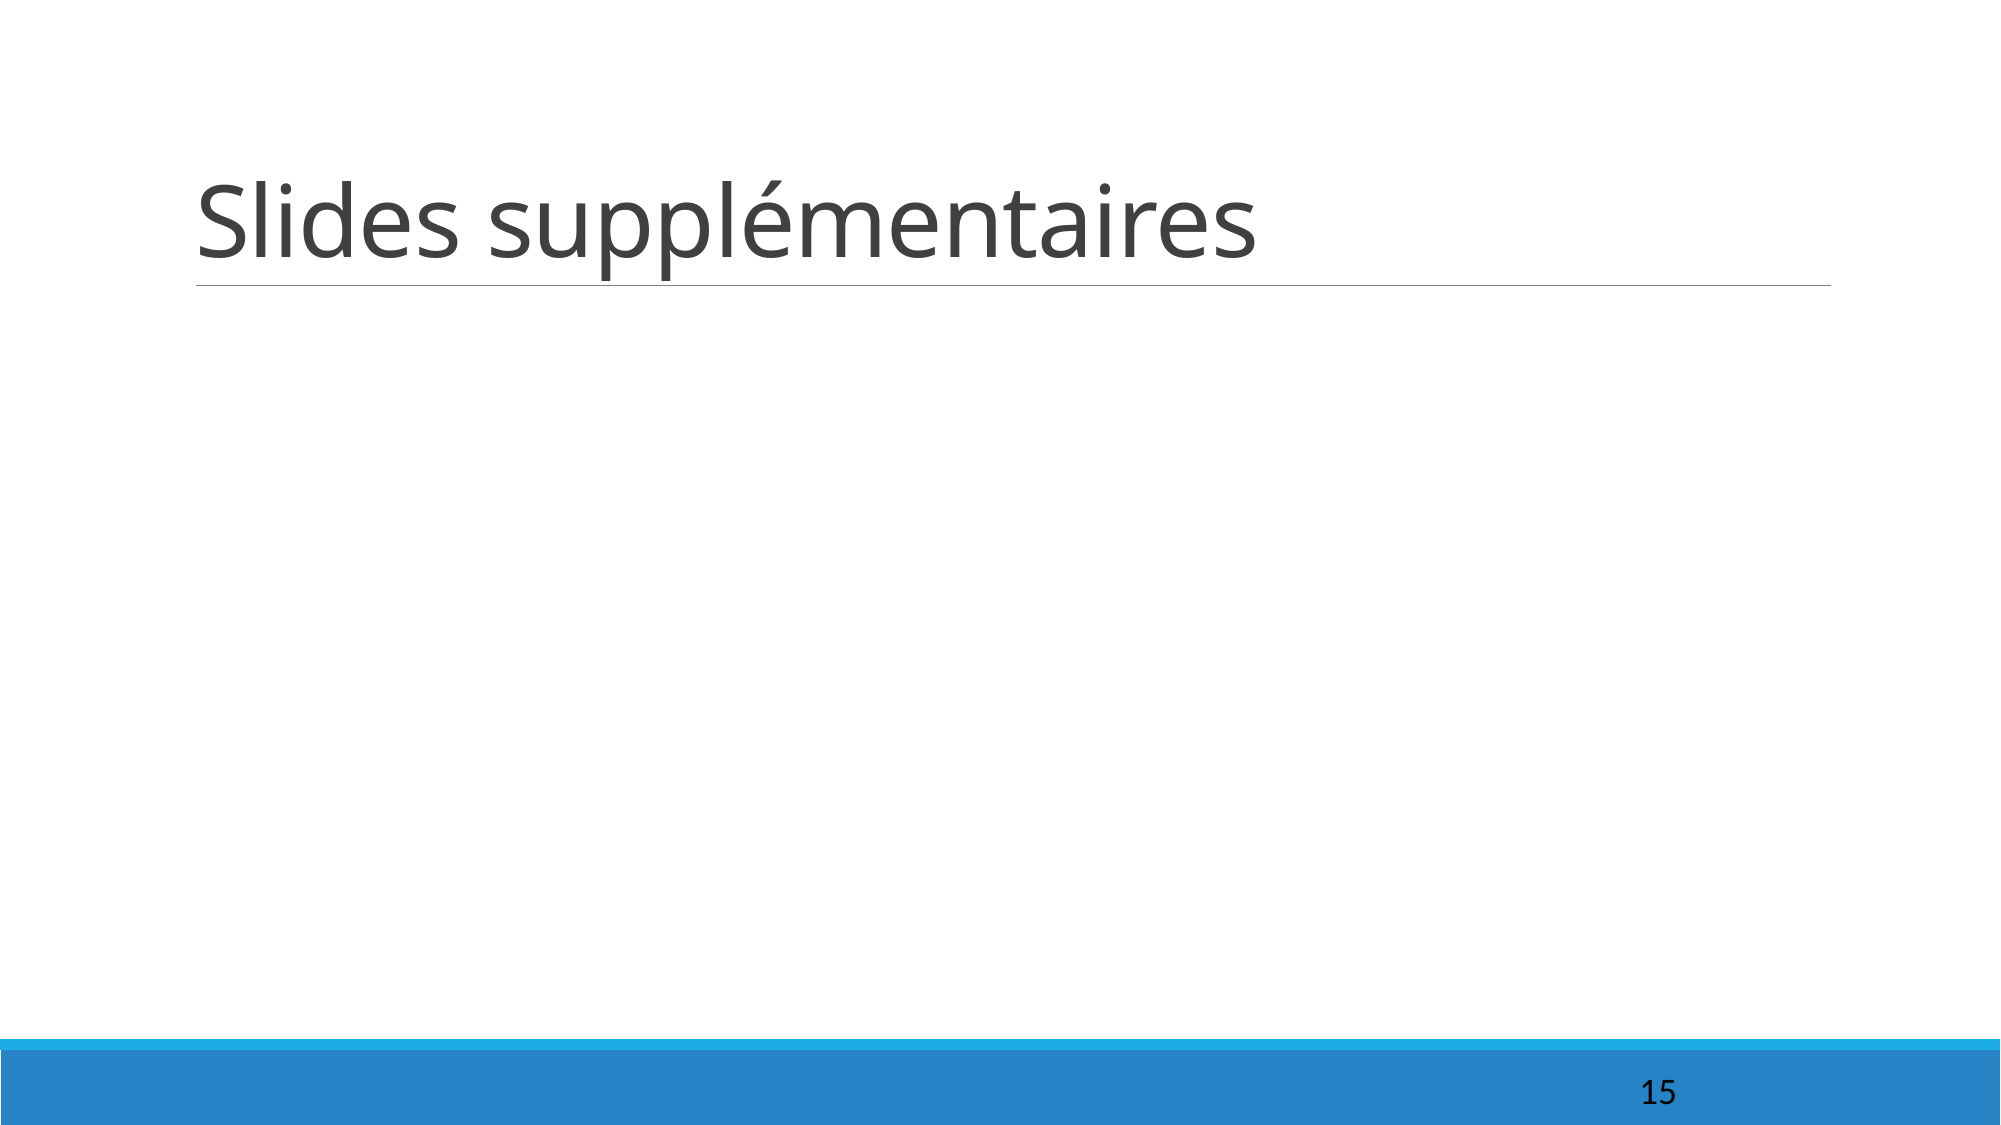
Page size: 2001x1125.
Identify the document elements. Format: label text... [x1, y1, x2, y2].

title Slides supplémentaires [180, 47, 1831, 286]
text_box [1624, 1059, 1840, 1120]
